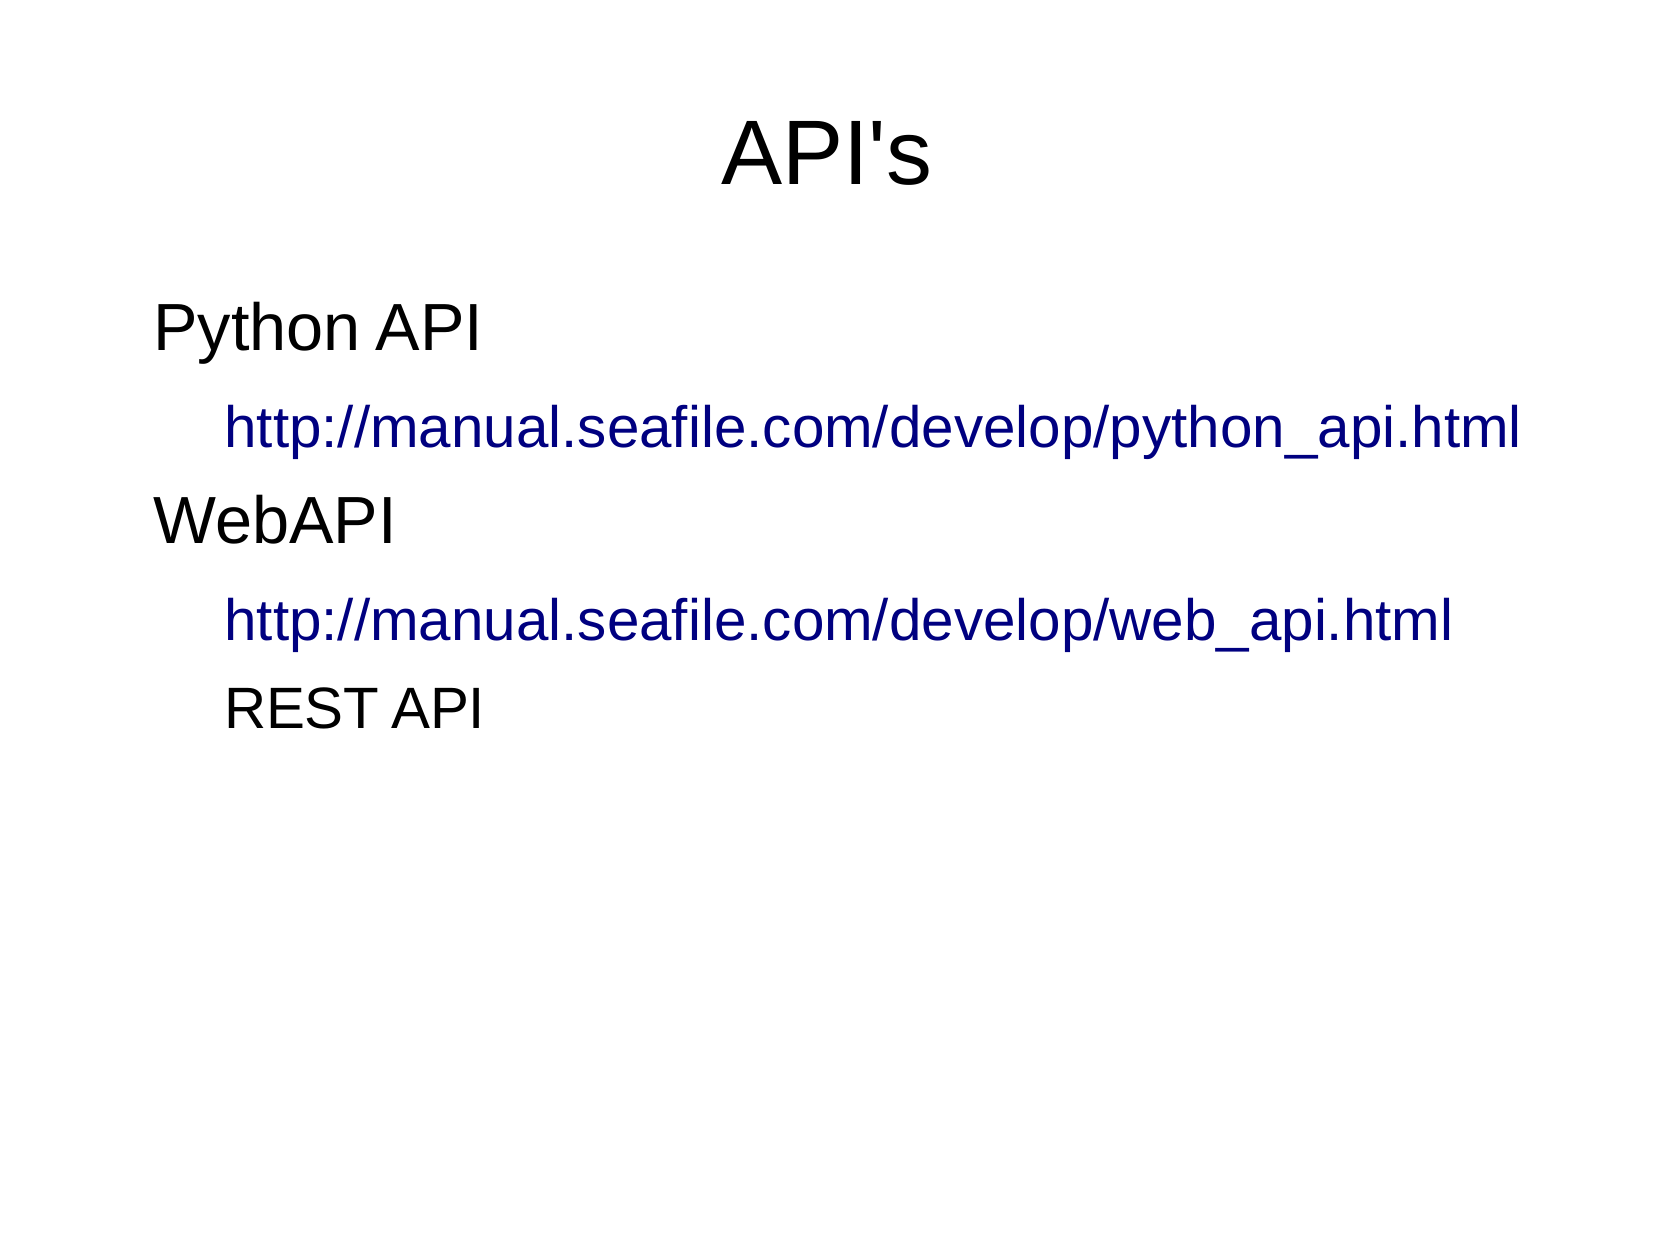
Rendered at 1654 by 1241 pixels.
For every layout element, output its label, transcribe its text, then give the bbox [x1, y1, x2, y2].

list Python API http://manual.seafile.com/develop/python_api.html WebAPI http://manual.seafile.com/develop/web_api.html REST API [82, 290, 1571, 1010]
title API's [82, 49, 1571, 257]
